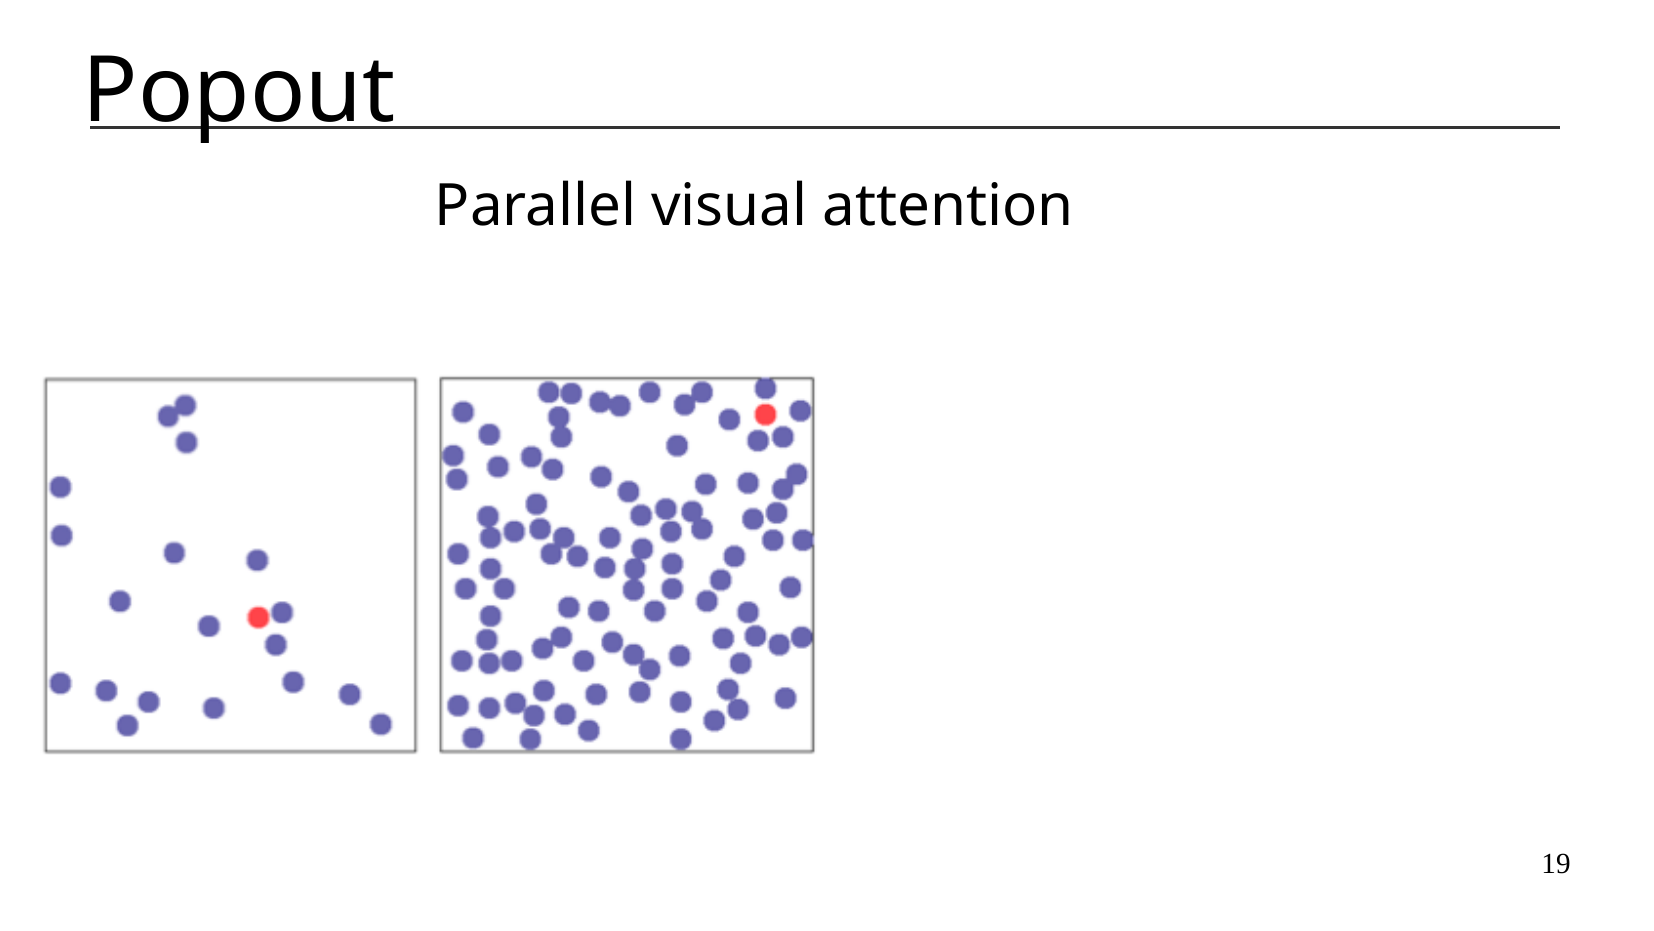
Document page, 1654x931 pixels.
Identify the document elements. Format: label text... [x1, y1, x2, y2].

title Popout [82, 32, 1571, 140]
picture [32, 360, 825, 766]
text_box Parallel visual attention [420, 155, 1120, 242]
